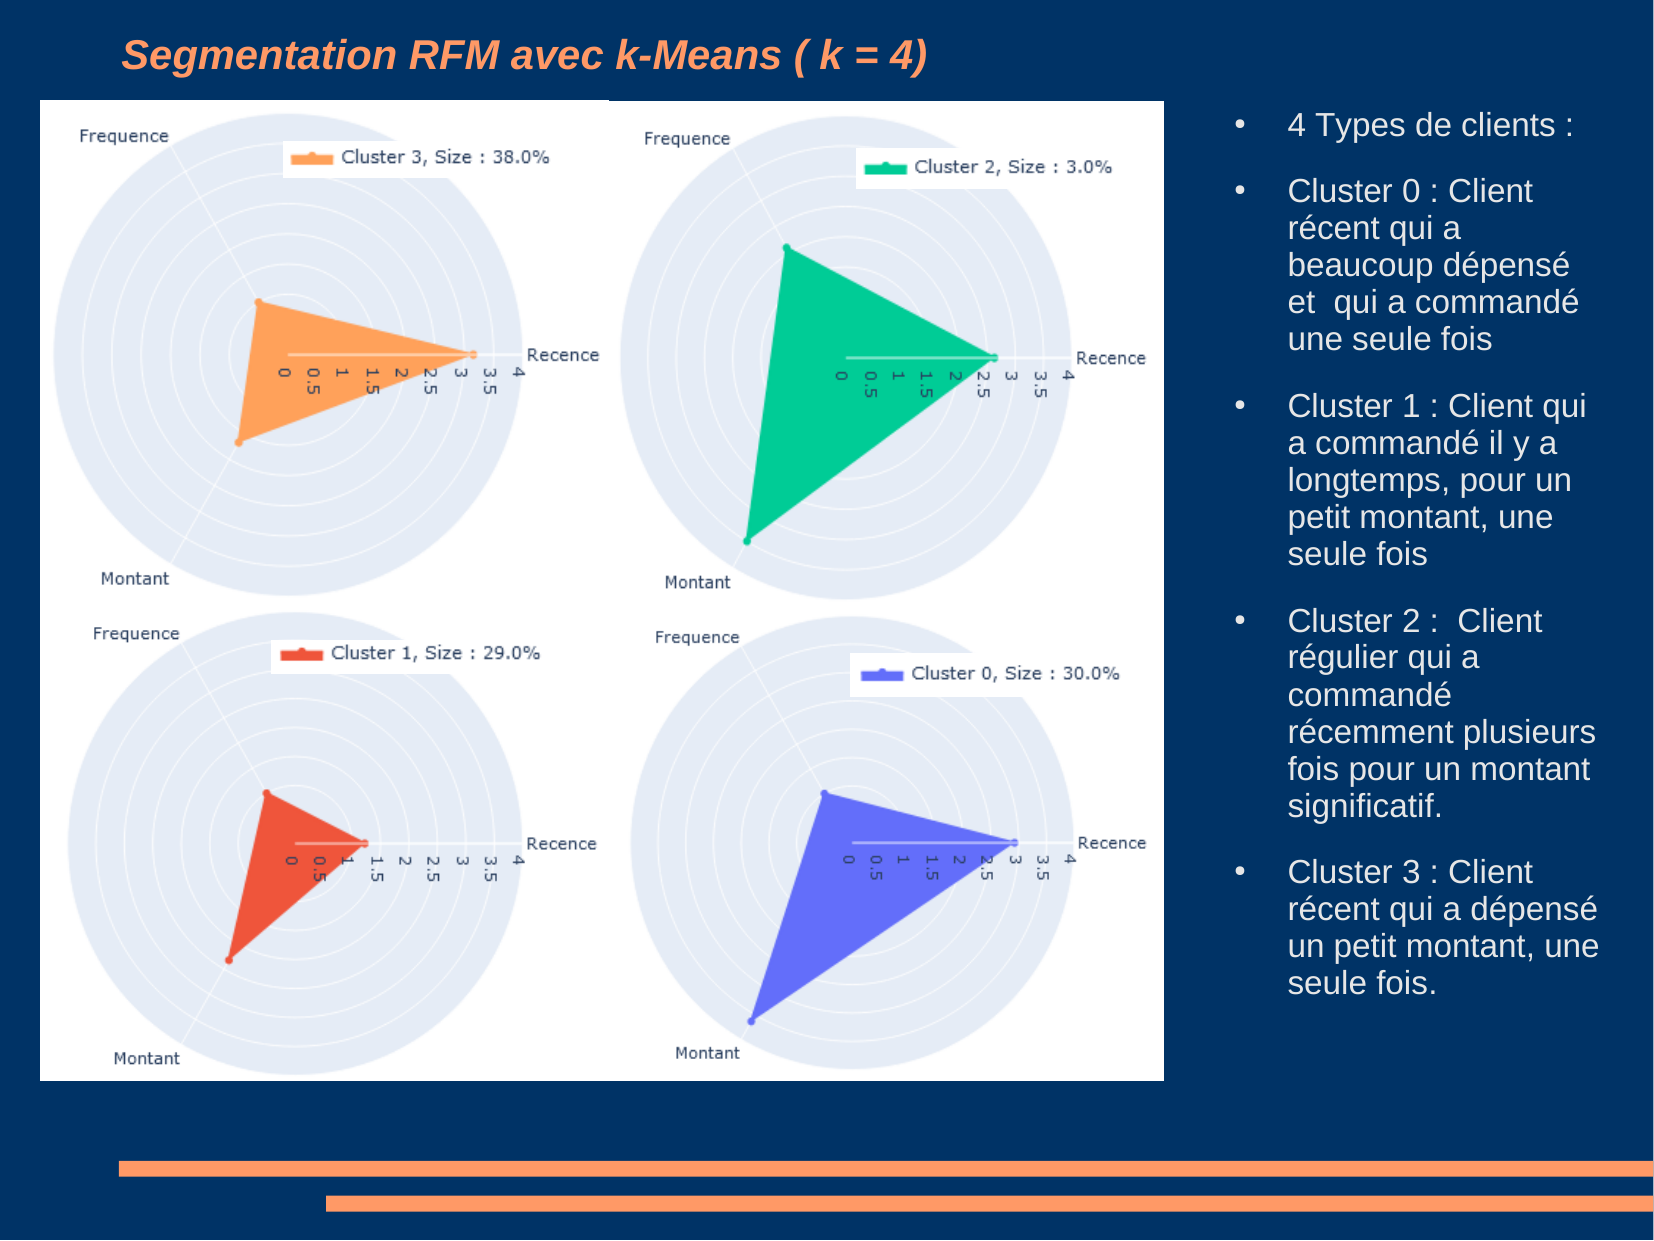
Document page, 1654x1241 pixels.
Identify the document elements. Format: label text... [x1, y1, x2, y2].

picture [40, 100, 1164, 1081]
title Segmentation RFM avec k-Means ( k = 4) [121, 0, 1534, 130]
list 4 Types de clients : Cluster 0 : Client récent qui a beaucoup dépensé et qui a commandé une seule fois Cluster 1 : Client qui a commandé il y a longtemps, pour un petit montant, une seule fois Cluster 2 : Client régulier qui a commandé récemment plusieurs fois pour un montant significatif. Cluster 3 : Client récent qui a dépensé un petit montant, une seule fois. [1216, 106, 1607, 1074]
